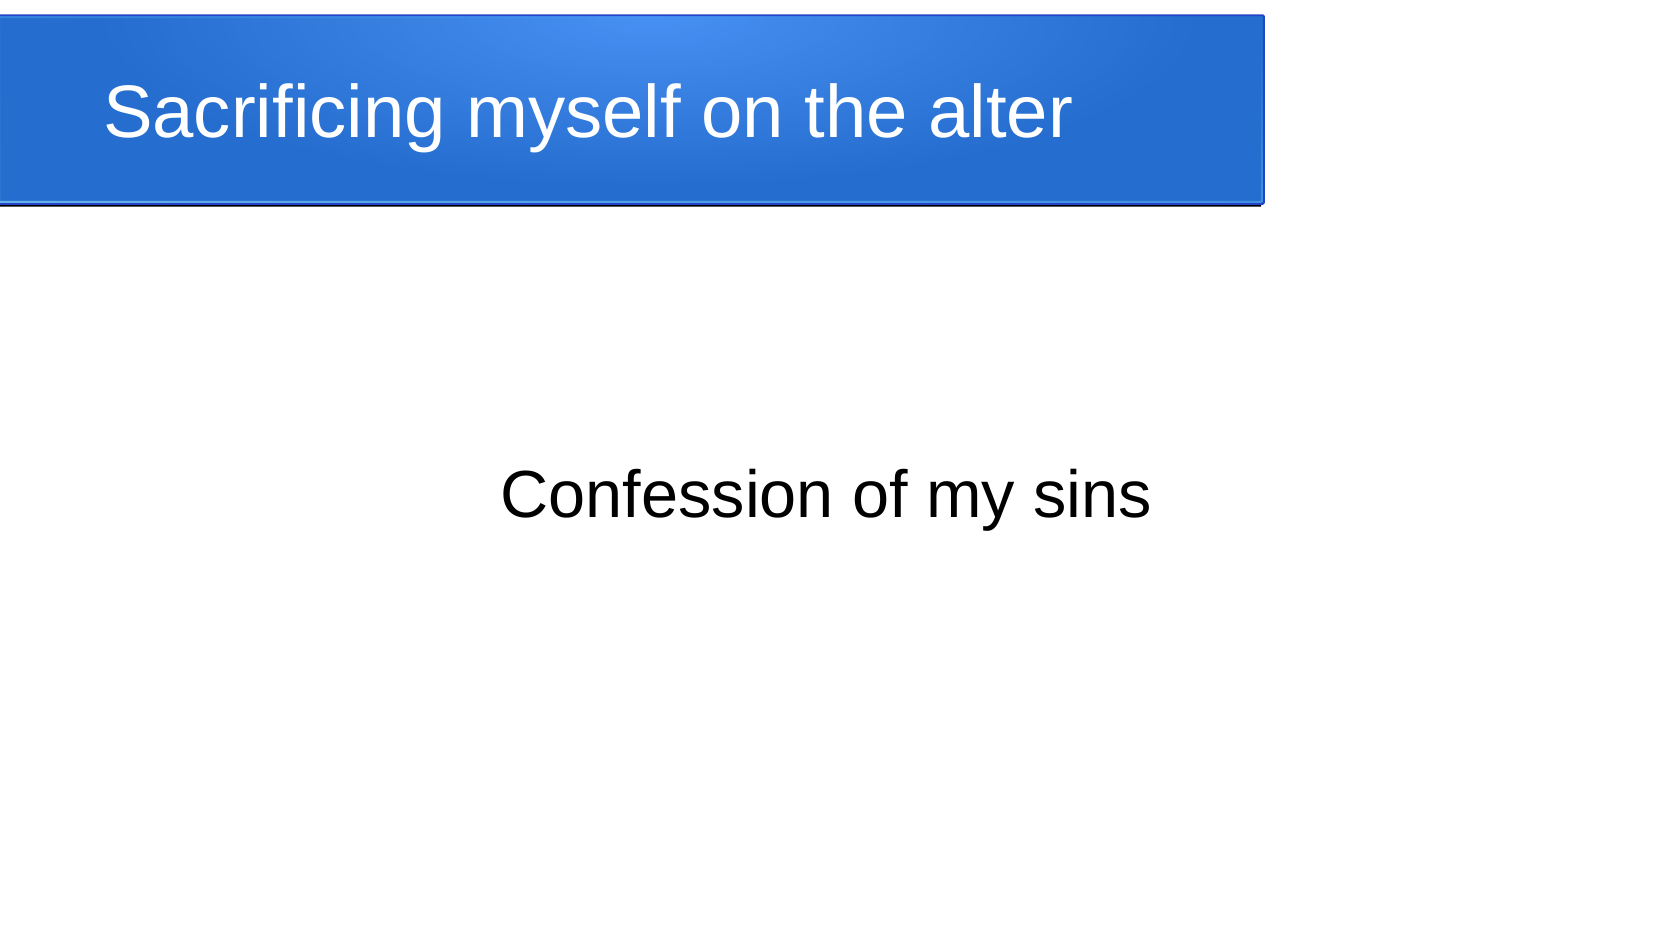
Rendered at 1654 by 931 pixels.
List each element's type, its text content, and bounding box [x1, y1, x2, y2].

title Sacrificing myself on the alter [82, 35, 1235, 189]
subtitle Confession of my sins [82, 224, 1571, 764]
